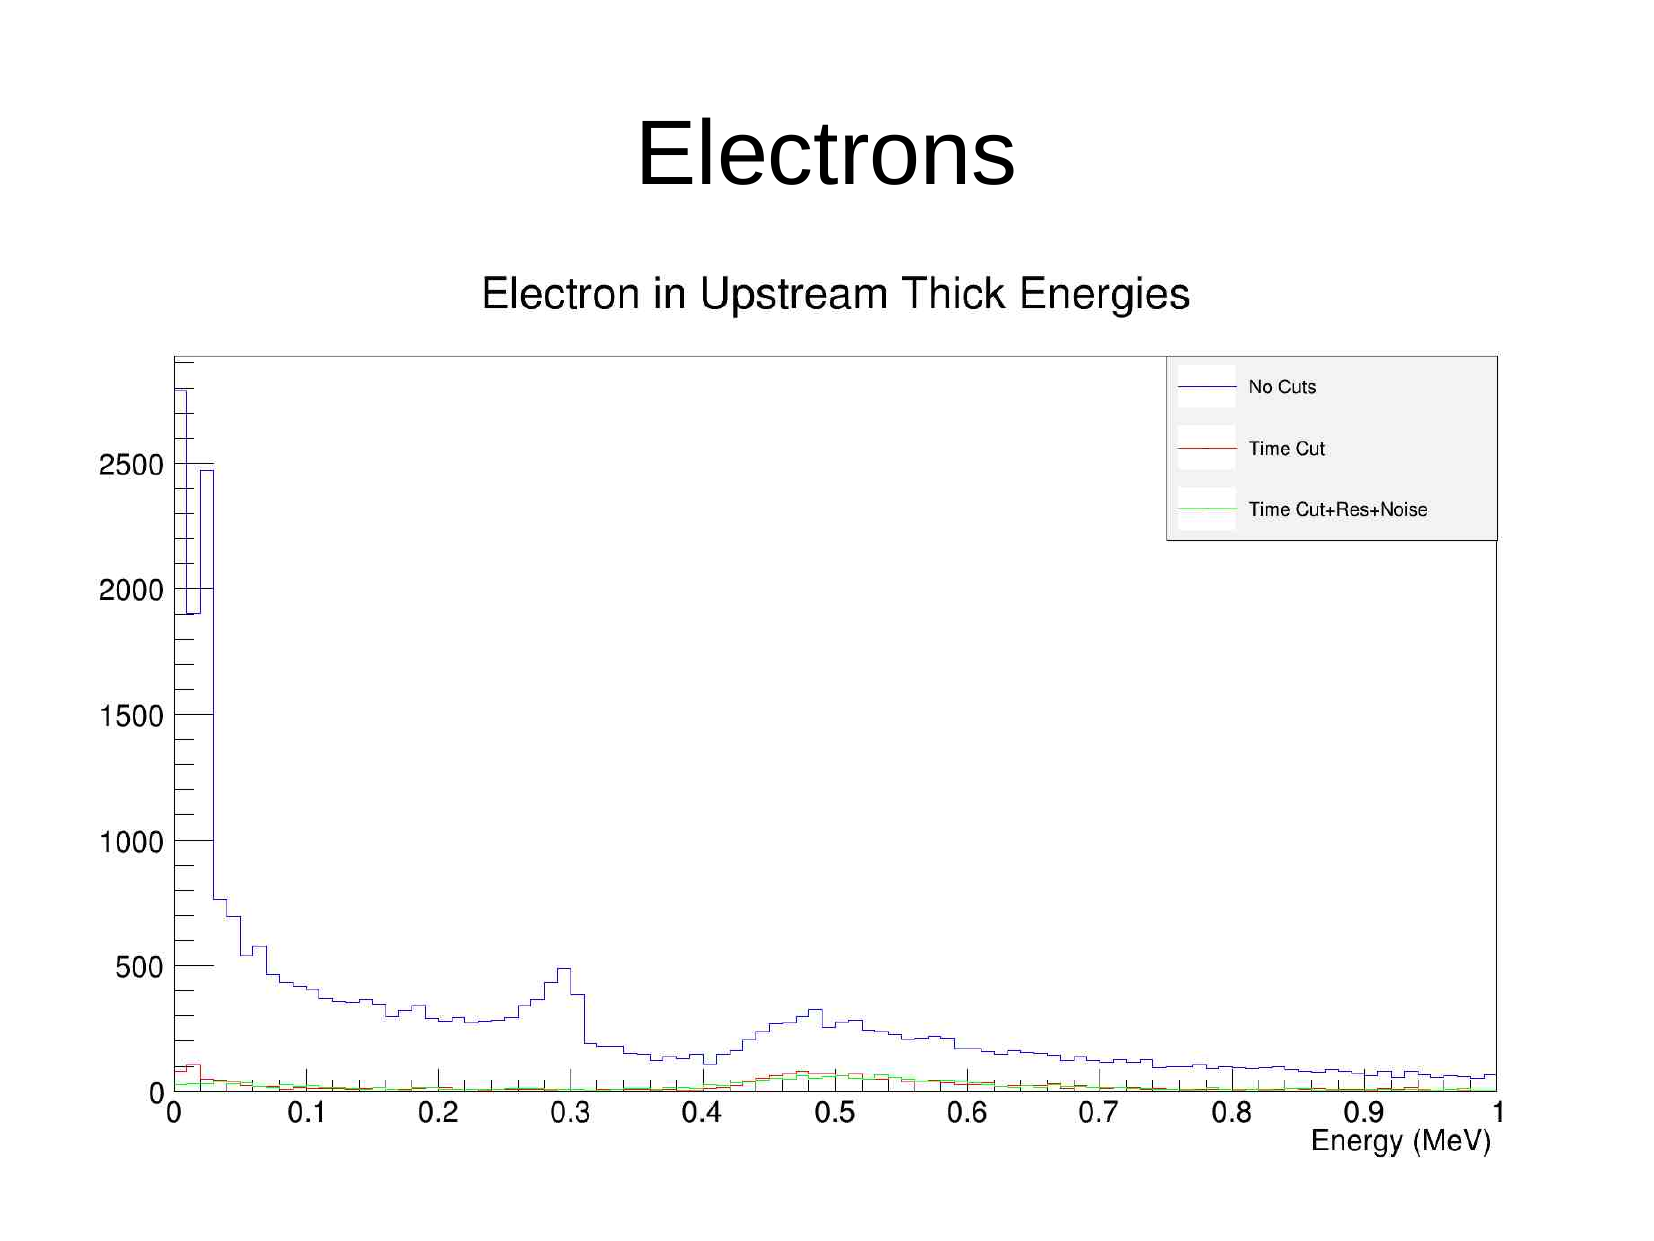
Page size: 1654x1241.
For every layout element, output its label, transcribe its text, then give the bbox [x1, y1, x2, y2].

title Electrons [82, 49, 1571, 257]
picture [8, 264, 1654, 1183]
